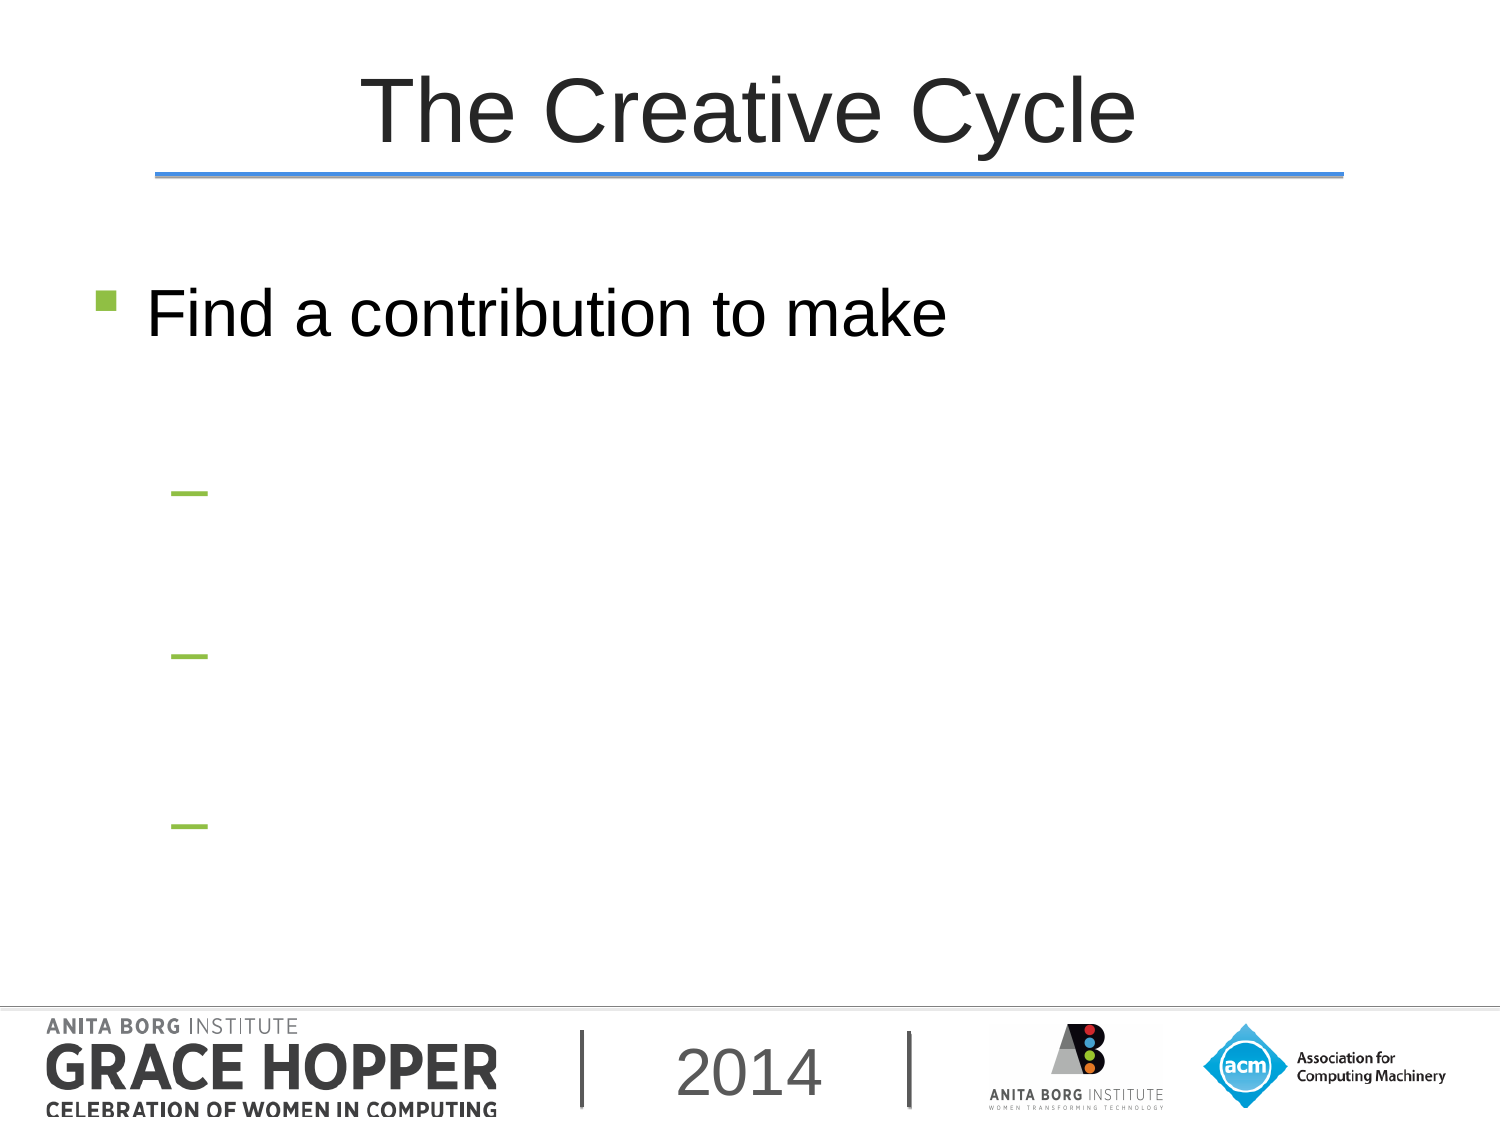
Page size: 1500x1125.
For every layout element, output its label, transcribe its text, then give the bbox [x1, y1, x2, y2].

title The Creative Cycle [75, 19, 1425, 191]
picture [989, 1024, 1163, 1110]
list Find a contribution to make Read stored communications Gain experience Ask [75, 262, 1425, 1005]
